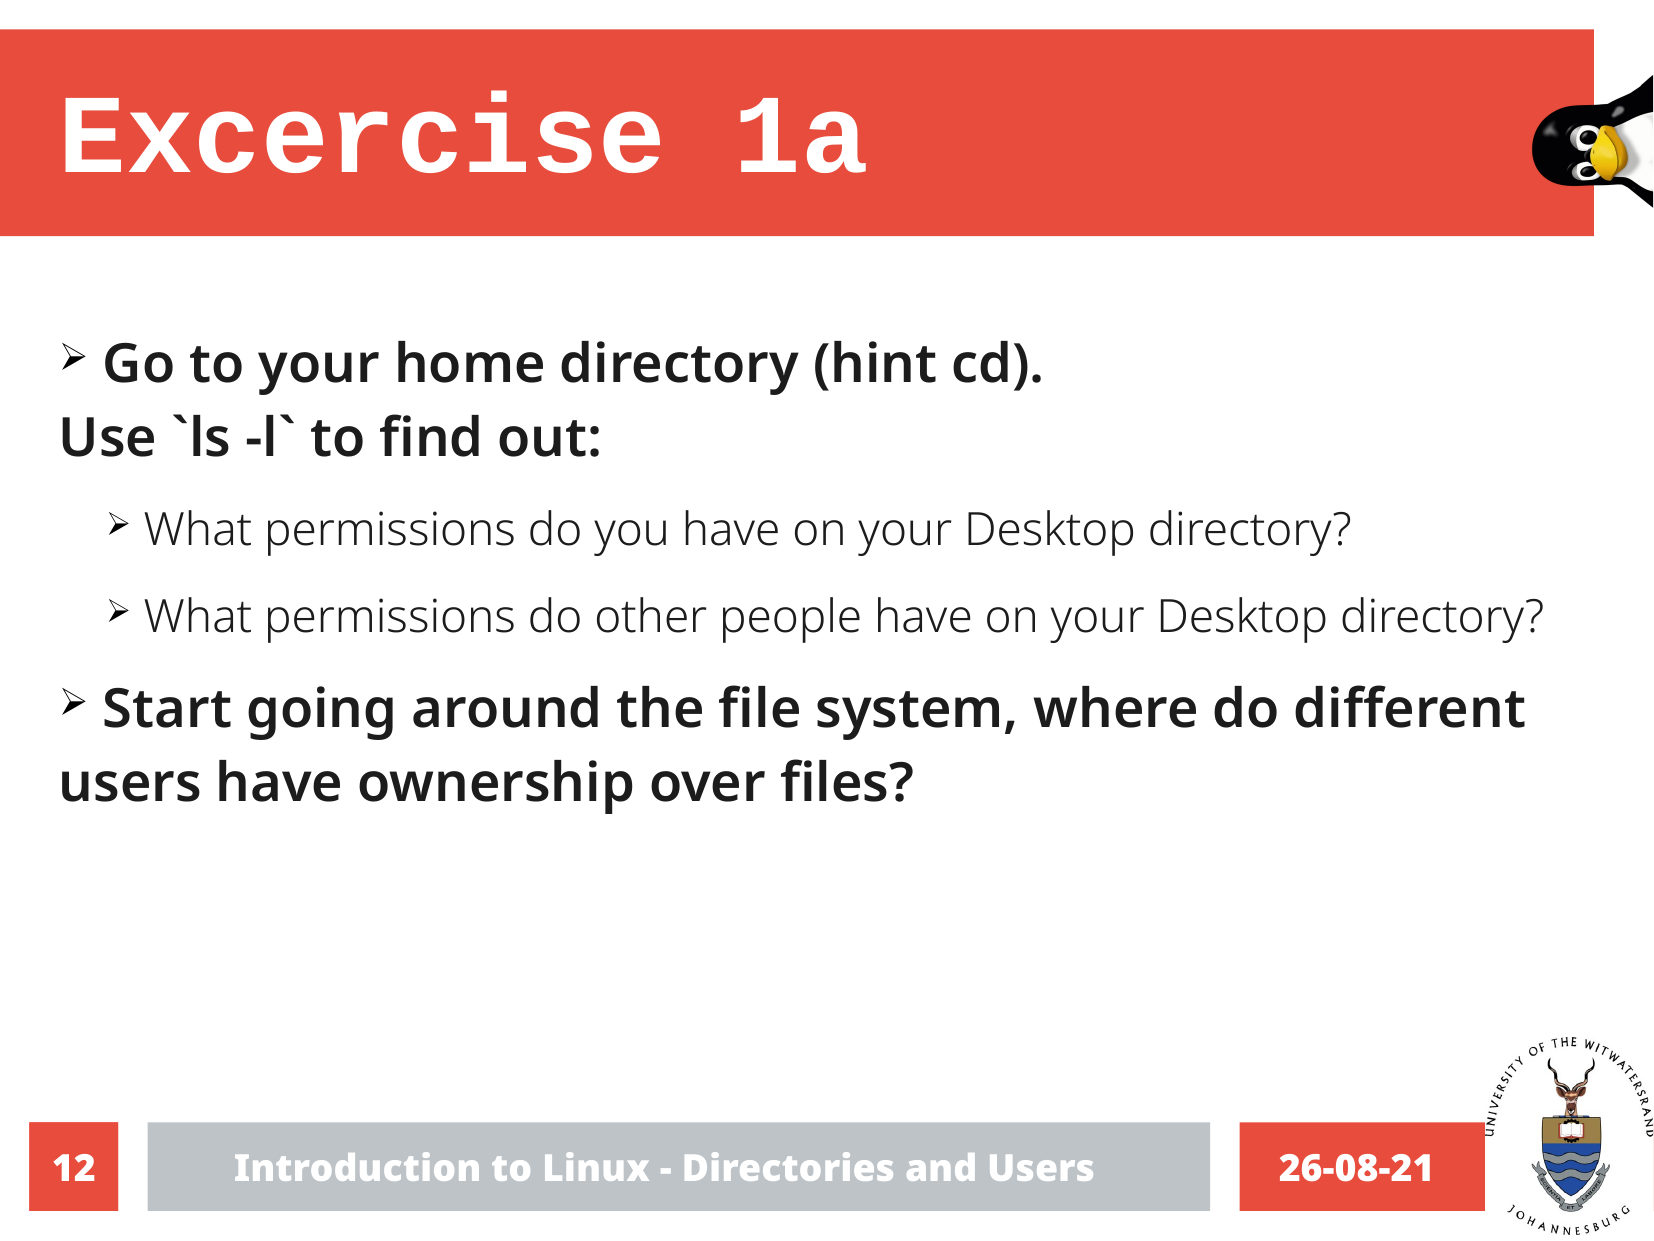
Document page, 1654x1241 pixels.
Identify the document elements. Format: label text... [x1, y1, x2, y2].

list Go to your home directory (hint cd). Use `ls -l` to find out: What permissions do you have on your Desktop directory? What permissions do other people have on your Desktop directory? Start going around the file system, where do different users have ownership over files? [58, 324, 1589, 1093]
picture [1515, 24, 1654, 276]
title Excercise 1a [58, 59, 1594, 207]
picture [1485, 1037, 1654, 1235]
